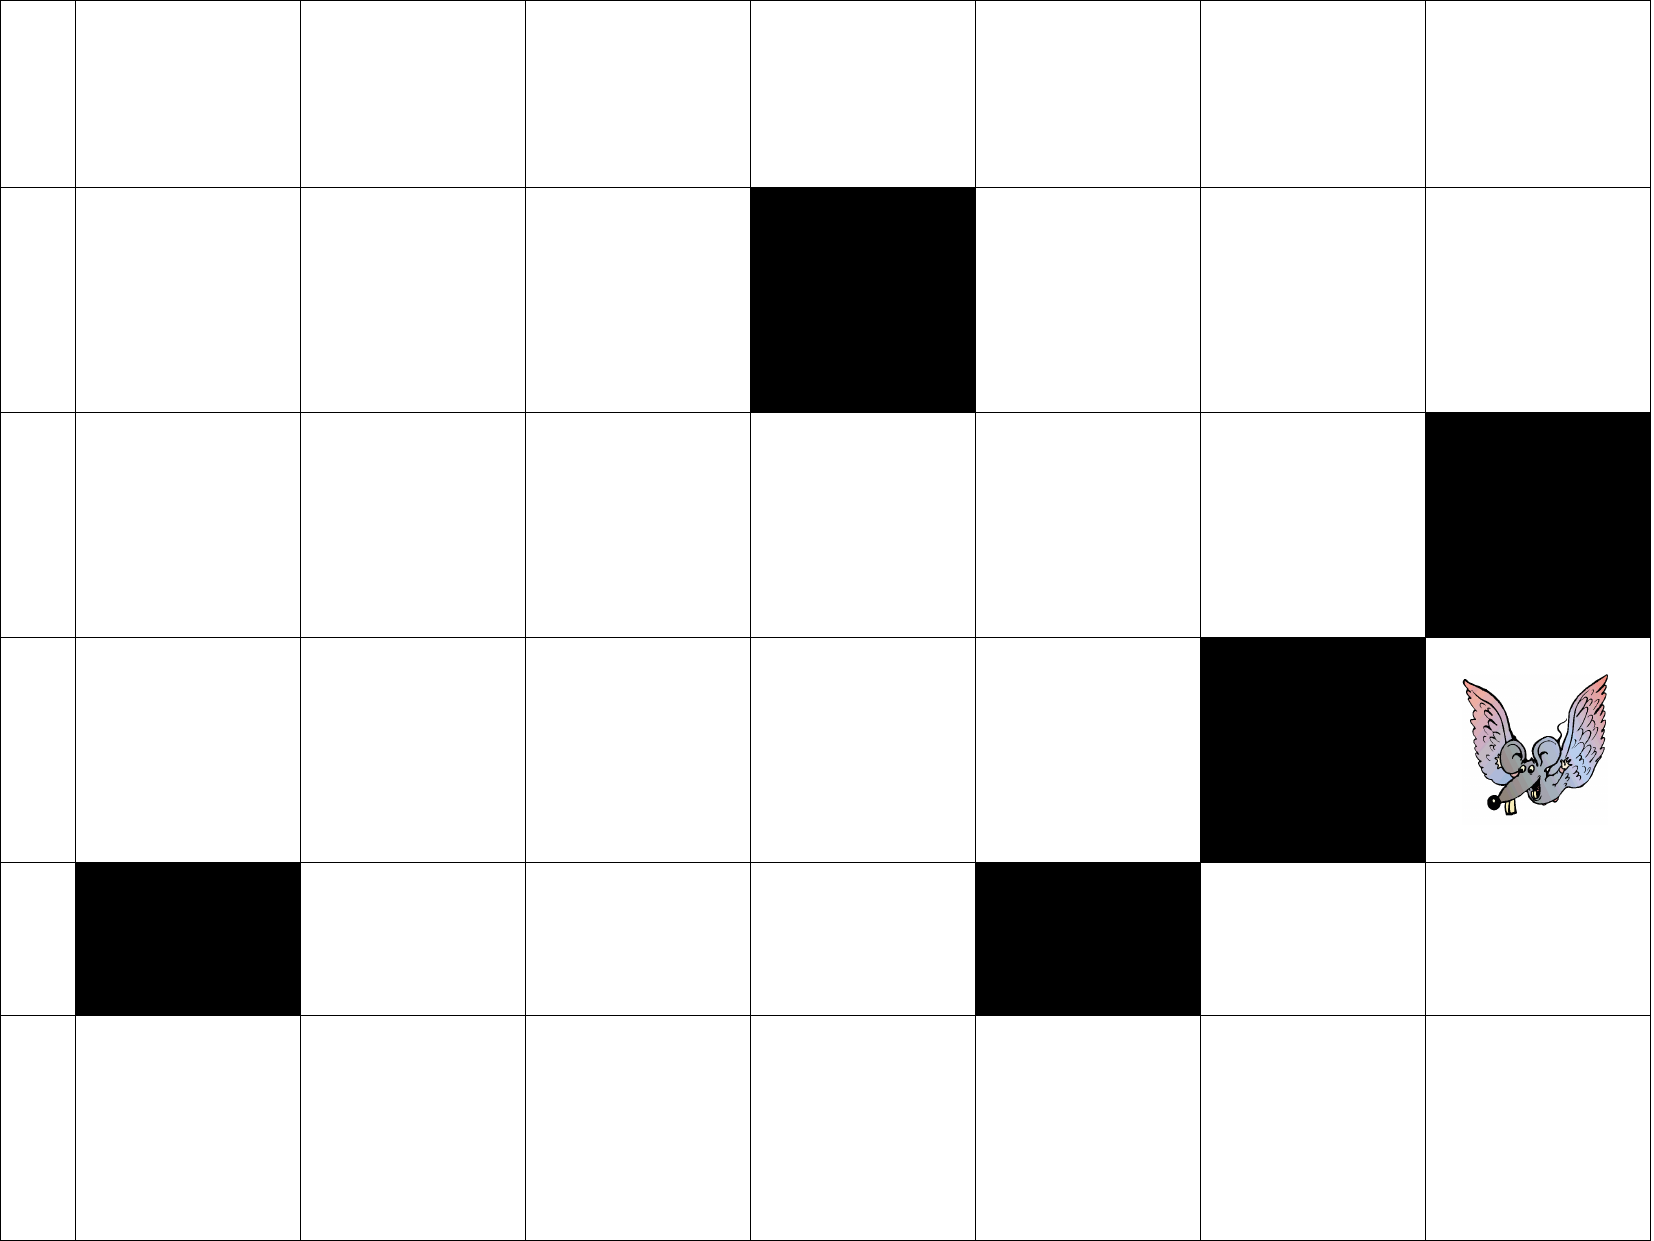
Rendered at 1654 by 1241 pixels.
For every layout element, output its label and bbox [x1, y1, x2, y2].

text_box [0, 0, 1651, 1241]
picture [1462, 674, 1608, 826]
